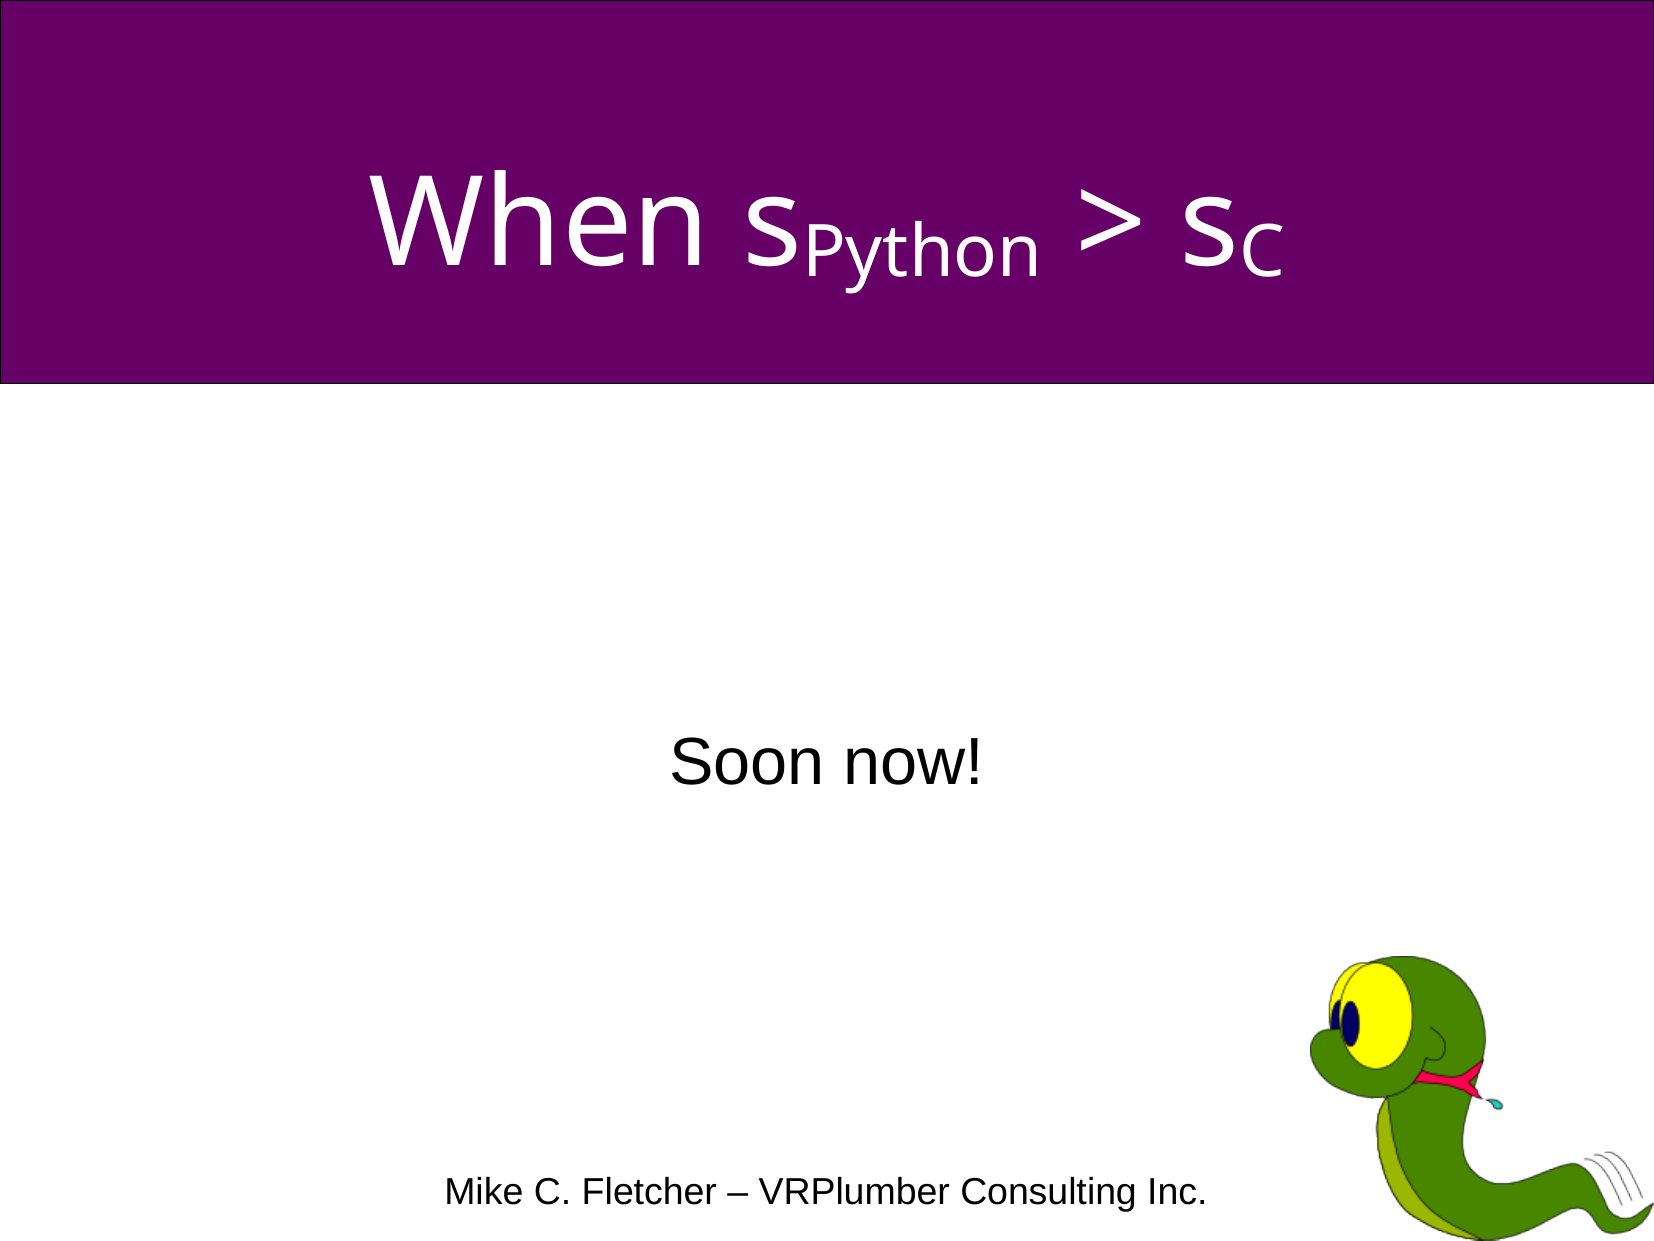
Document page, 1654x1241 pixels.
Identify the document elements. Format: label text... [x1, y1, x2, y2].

picture [1310, 956, 1654, 1241]
subtitle Soon now! [82, 420, 1571, 1102]
title When sPython > sC [82, 56, 1571, 377]
